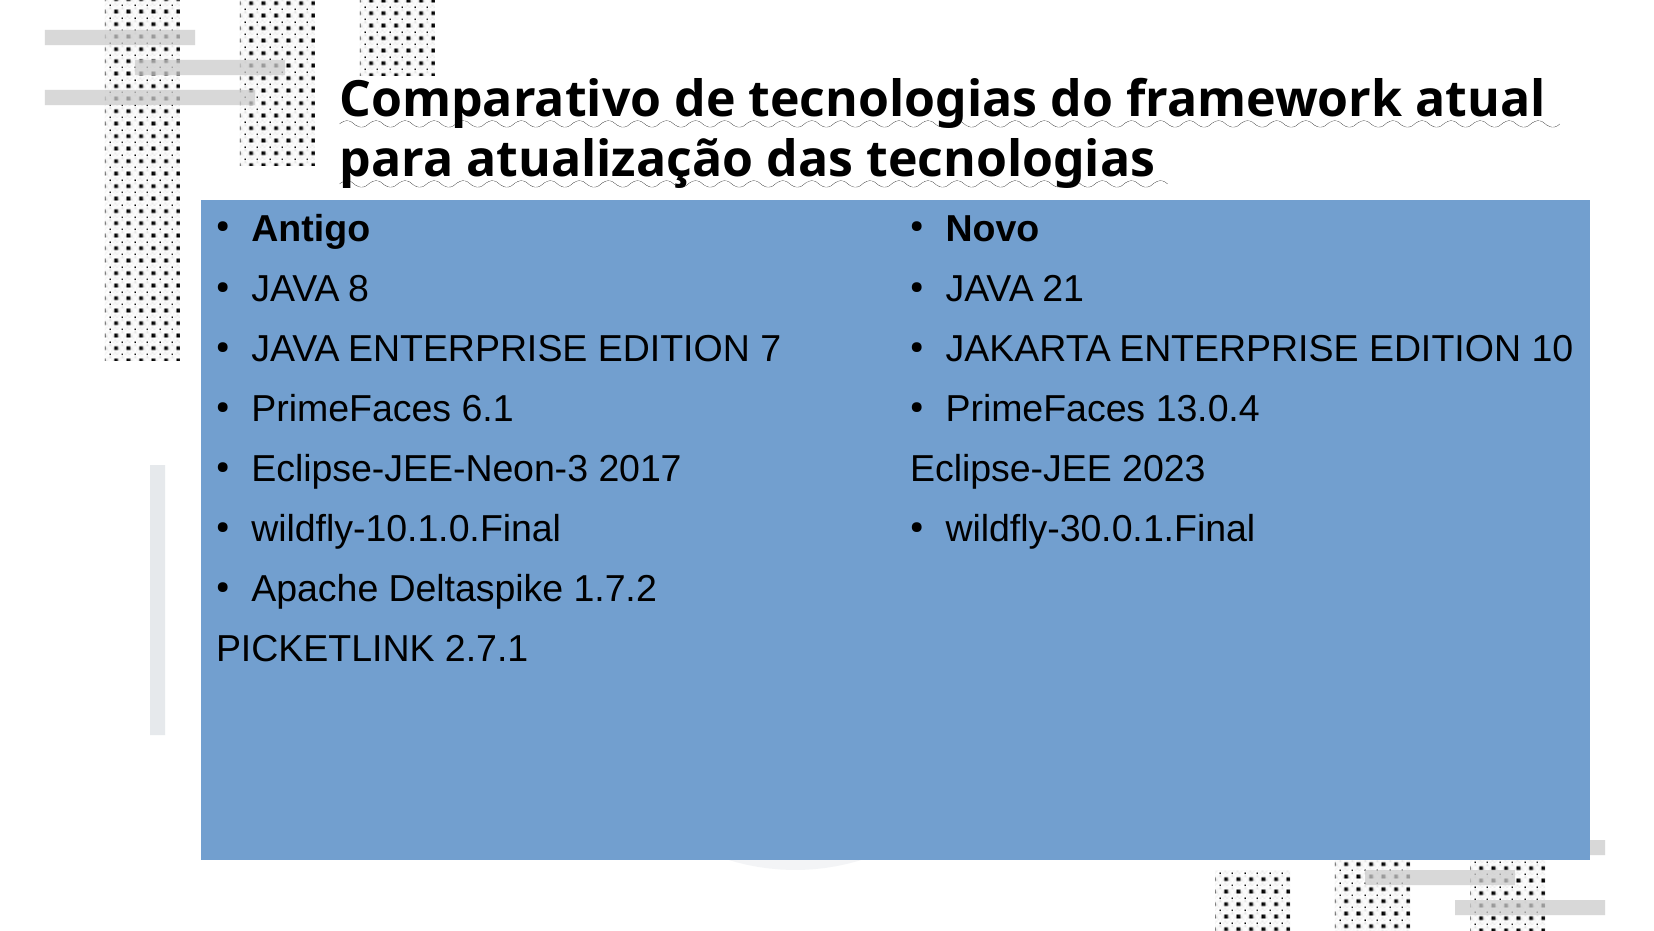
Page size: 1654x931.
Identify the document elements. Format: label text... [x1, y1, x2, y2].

table_cell PICKETLINK 2.7.1 [201, 620, 896, 680]
table_cell [896, 680, 1590, 740]
table_cell [896, 620, 1590, 680]
table_cell JAVA 21 [896, 260, 1590, 320]
table_cell wildfly-10.1.0.Final [201, 500, 896, 560]
table_cell [896, 740, 1590, 800]
table_cell JAVA ENTERPRISE EDITION 7 [201, 320, 896, 380]
text_box [150, 465, 165, 735]
table_cell wildfly-30.0.1.Final [896, 500, 1590, 560]
table_cell Eclipse-JEE-Neon-3 2017 [201, 440, 896, 500]
table_cell JAKARTA ENTERPRISE EDITION 10 [896, 320, 1590, 380]
table_cell [201, 680, 896, 740]
table_cell [896, 800, 1590, 860]
text_box Comparativo de tecnologias do framework atual para atualização das tecnologias [324, 59, 1654, 207]
table_cell PrimeFaces 6.1 [201, 380, 896, 440]
table_cell [896, 560, 1590, 620]
table_cell PrimeFaces 13.0.4 [896, 380, 1590, 440]
table_header Novo [896, 200, 1590, 260]
table_cell Eclipse-JEE 2023 [896, 440, 1590, 500]
table_cell [201, 800, 896, 860]
table_cell JAVA 8 [201, 260, 896, 320]
table_header Antigo [201, 200, 896, 260]
table_cell [201, 740, 896, 800]
table_cell Apache Deltaspike 1.7.2 [201, 560, 896, 620]
